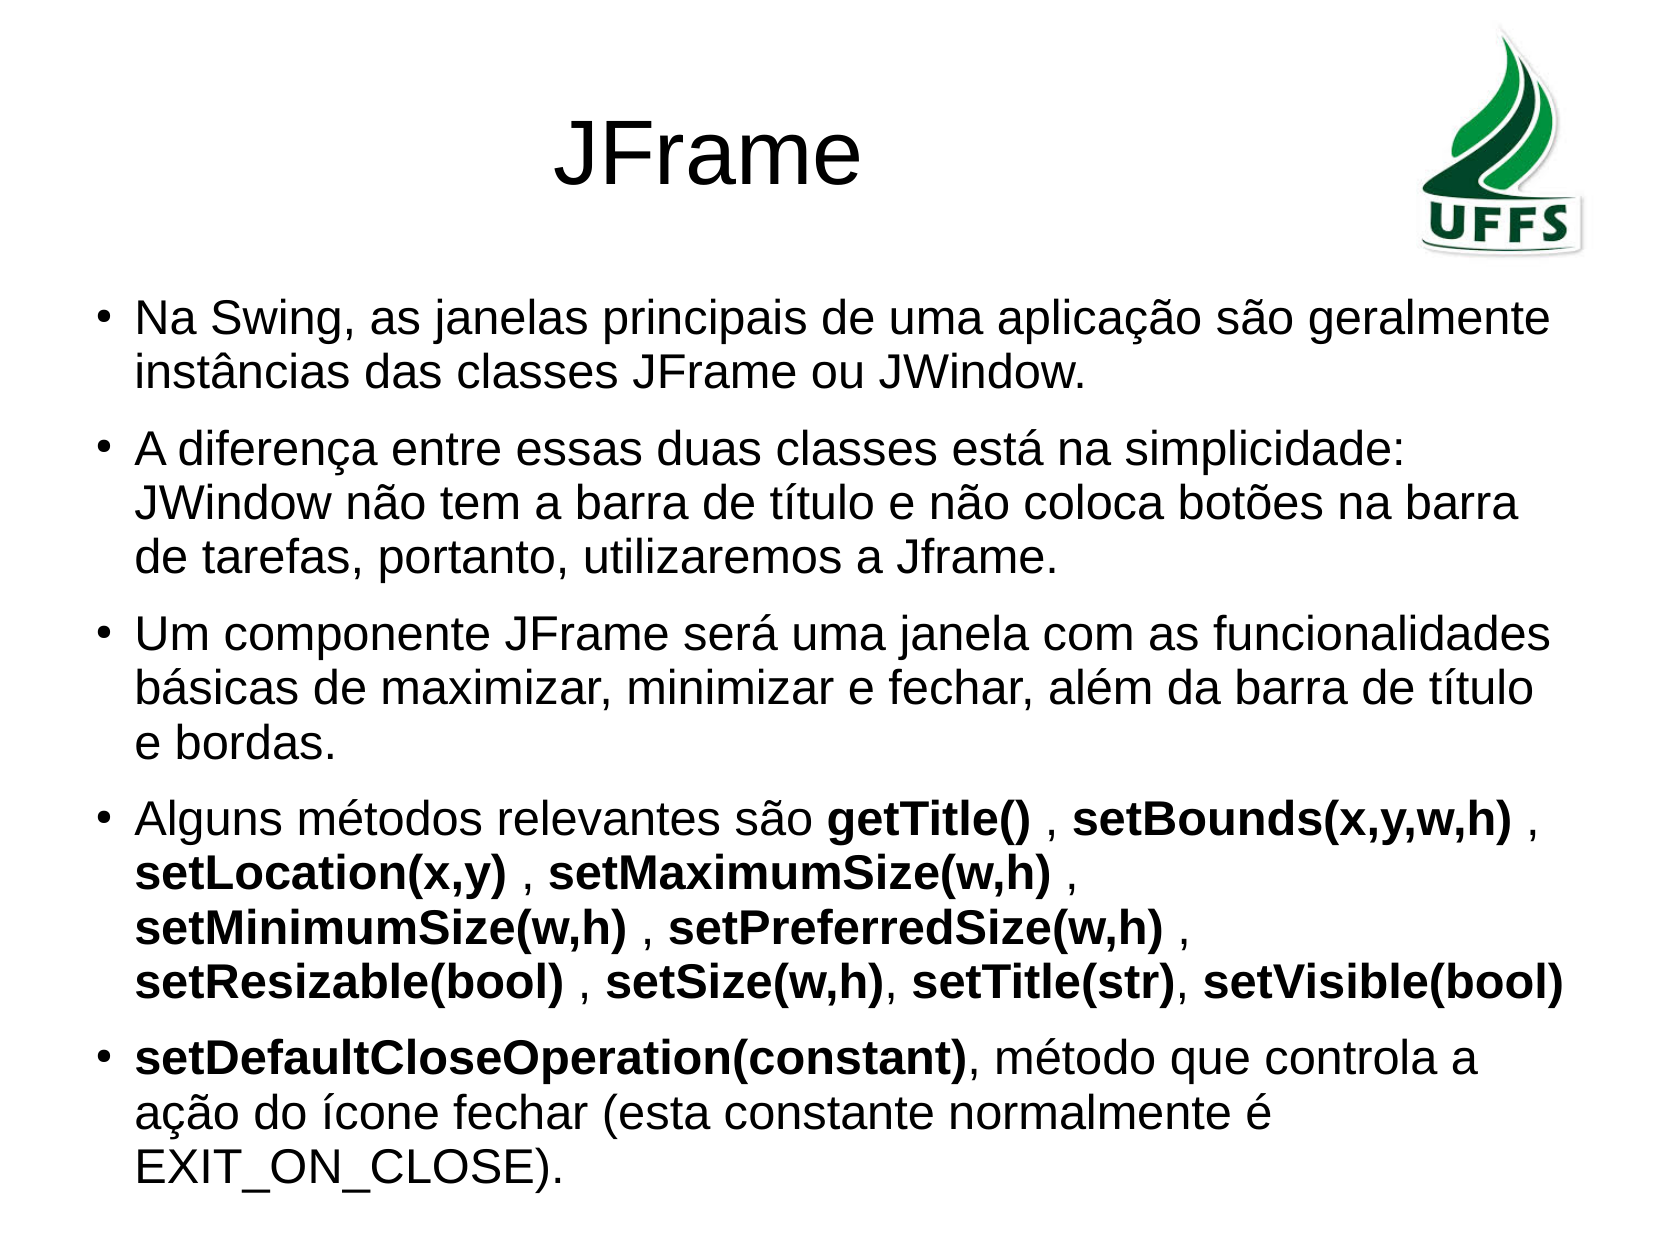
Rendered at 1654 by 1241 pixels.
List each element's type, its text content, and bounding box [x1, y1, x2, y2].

list Na Swing, as janelas principais de uma aplicação são geralmente instâncias das classes JFrame ou JWindow. A diferença entre essas duas classes está na simplicidade: JWindow não tem a barra de título e não coloca botões na barra de tarefas, portanto, utilizaremos a Jframe. Um componente JFrame será uma janela com as funcionalidades básicas de maximizar, minimizar e fechar, além da barra de título e bordas. Alguns métodos relevantes são getTitle() , setBounds(x,y,w,h) , setLocation(x,y) , setMaximumSize(w,h) , setMinimumSize(w,h) , setPreferredSize(w,h) , setResizable(bool) , setSize(w,h), setTitle(str), setVisible(bool) setDefaultCloseOperation(constant), método que controla a ação do ícone fechar (esta constante normalmente é EXIT_ON_CLOSE). [82, 290, 1571, 1241]
title JFrame [82, 49, 1335, 257]
picture [1381, 20, 1624, 272]
